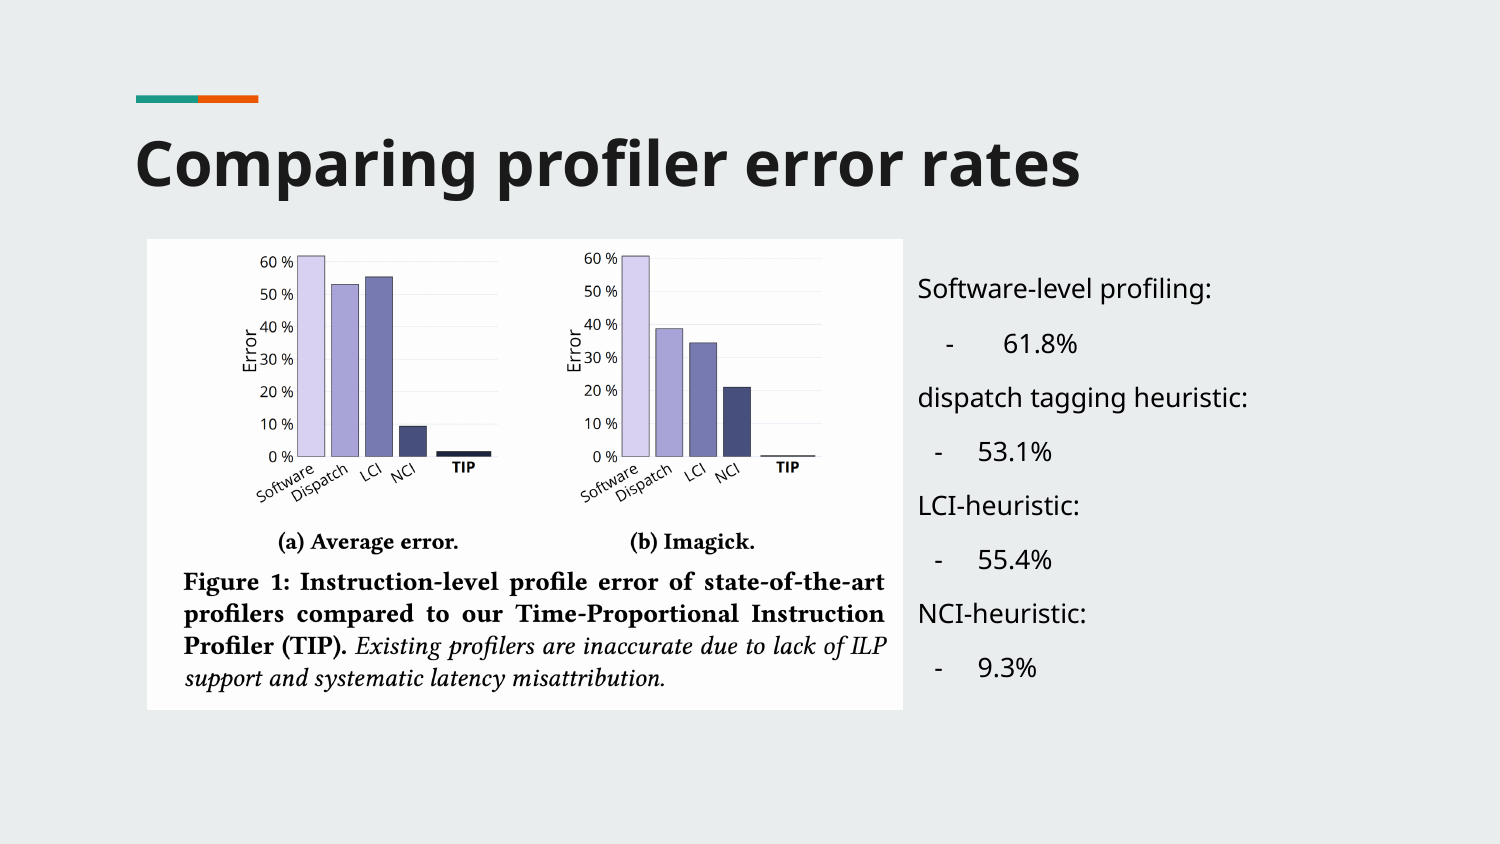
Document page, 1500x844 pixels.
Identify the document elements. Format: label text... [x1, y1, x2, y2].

text_box Software-level profiling: - 61.8% dispatch tagging heuristic: 53.1% LCI-heuristic: 55.4% NCI-heuristic: 9.3% [903, 246, 1344, 708]
picture [147, 239, 903, 710]
text_box Comparing profiler error rates [119, 104, 1381, 246]
